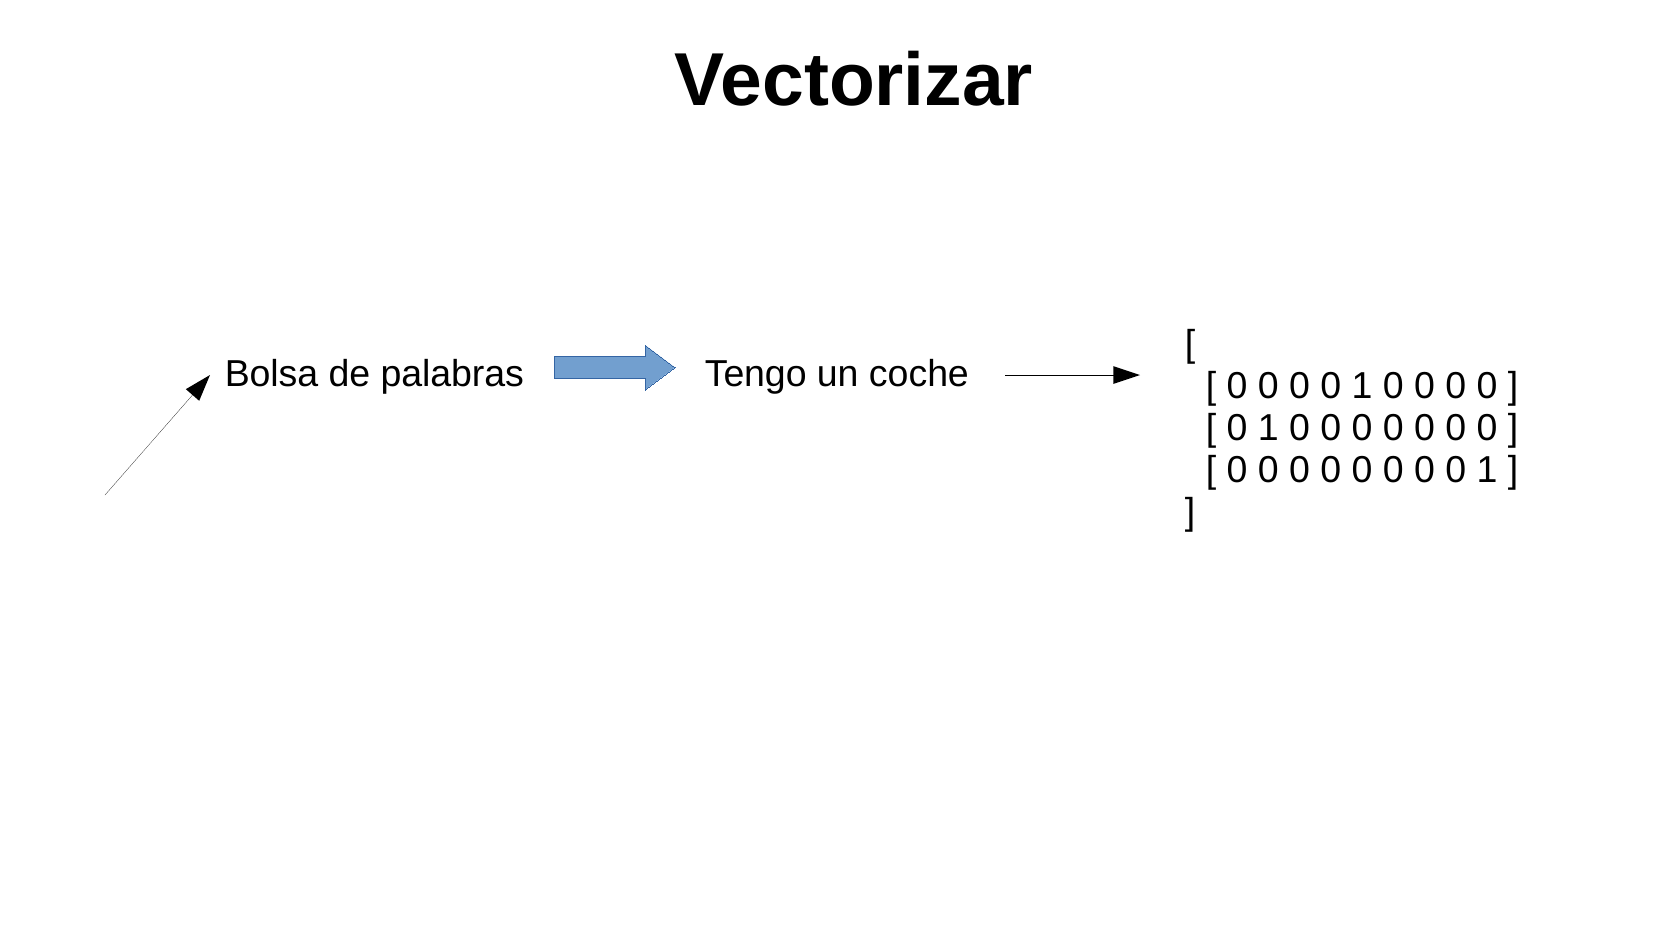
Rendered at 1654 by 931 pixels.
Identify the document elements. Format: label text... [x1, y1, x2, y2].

text_box Bolsa de palabras [210, 345, 541, 431]
text_box Tengo un coche [690, 345, 1021, 431]
text_box Vectorizar [660, 30, 1202, 139]
text_box [ [ 0 0 0 0 1 0 0 0 0 ] [ 0 1 0 0 0 0 0 0 0 ] [ 0 0 0 0 0 0 0 0 1 ] ] [1170, 315, 1621, 507]
text_box [554, 345, 676, 391]
